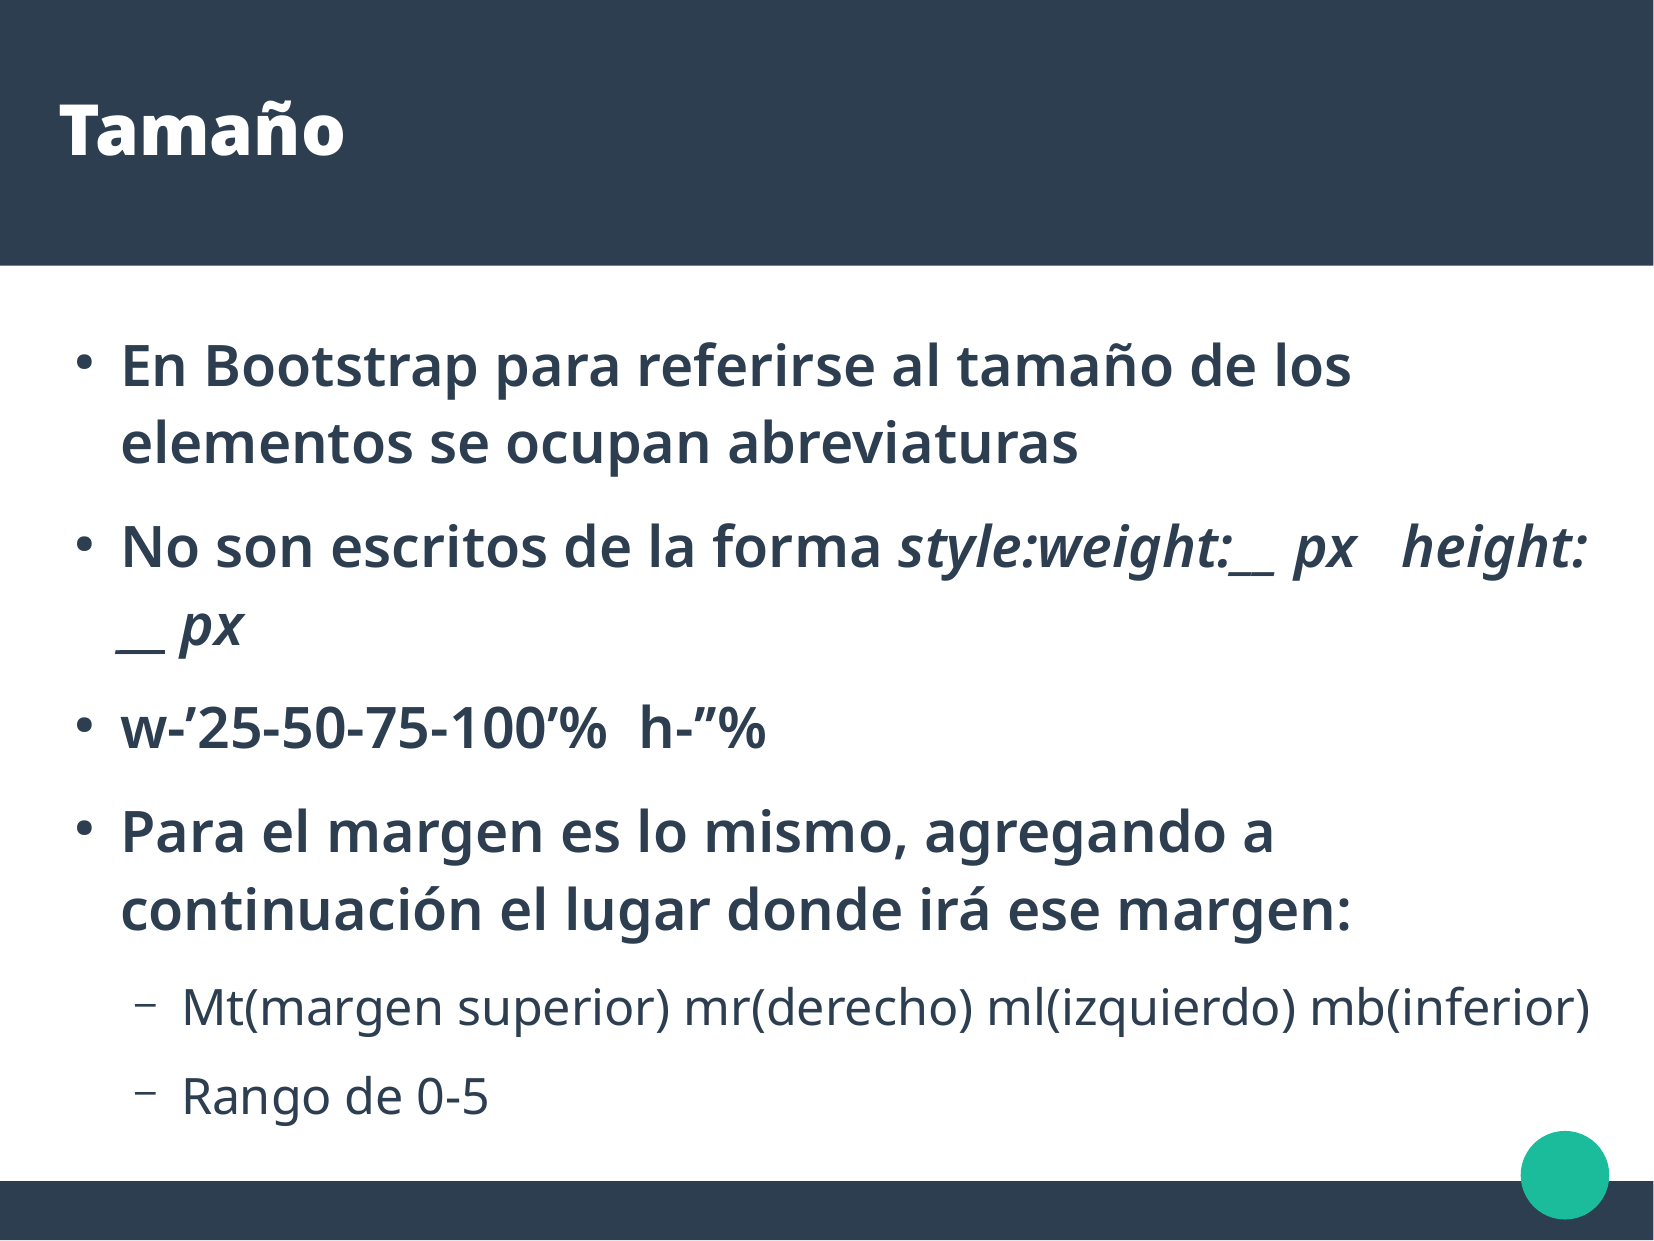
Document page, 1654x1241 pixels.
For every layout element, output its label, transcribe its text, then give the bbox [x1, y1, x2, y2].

list En Bootstrap para referirse al tamaño de los elementos se ocupan abreviaturas No son escritos de la forma style:weight:__ px height: __ px w-’25-50-75-100’% h-’’% Para el margen es lo mismo, agregando a continuación el lugar donde irá ese margen: Mt(margen superior) mr(derecho) ml(izquierdo) mb(inferior) Rango de 0-5 [59, 324, 1595, 1152]
title Tamaño [59, 49, 1595, 207]
